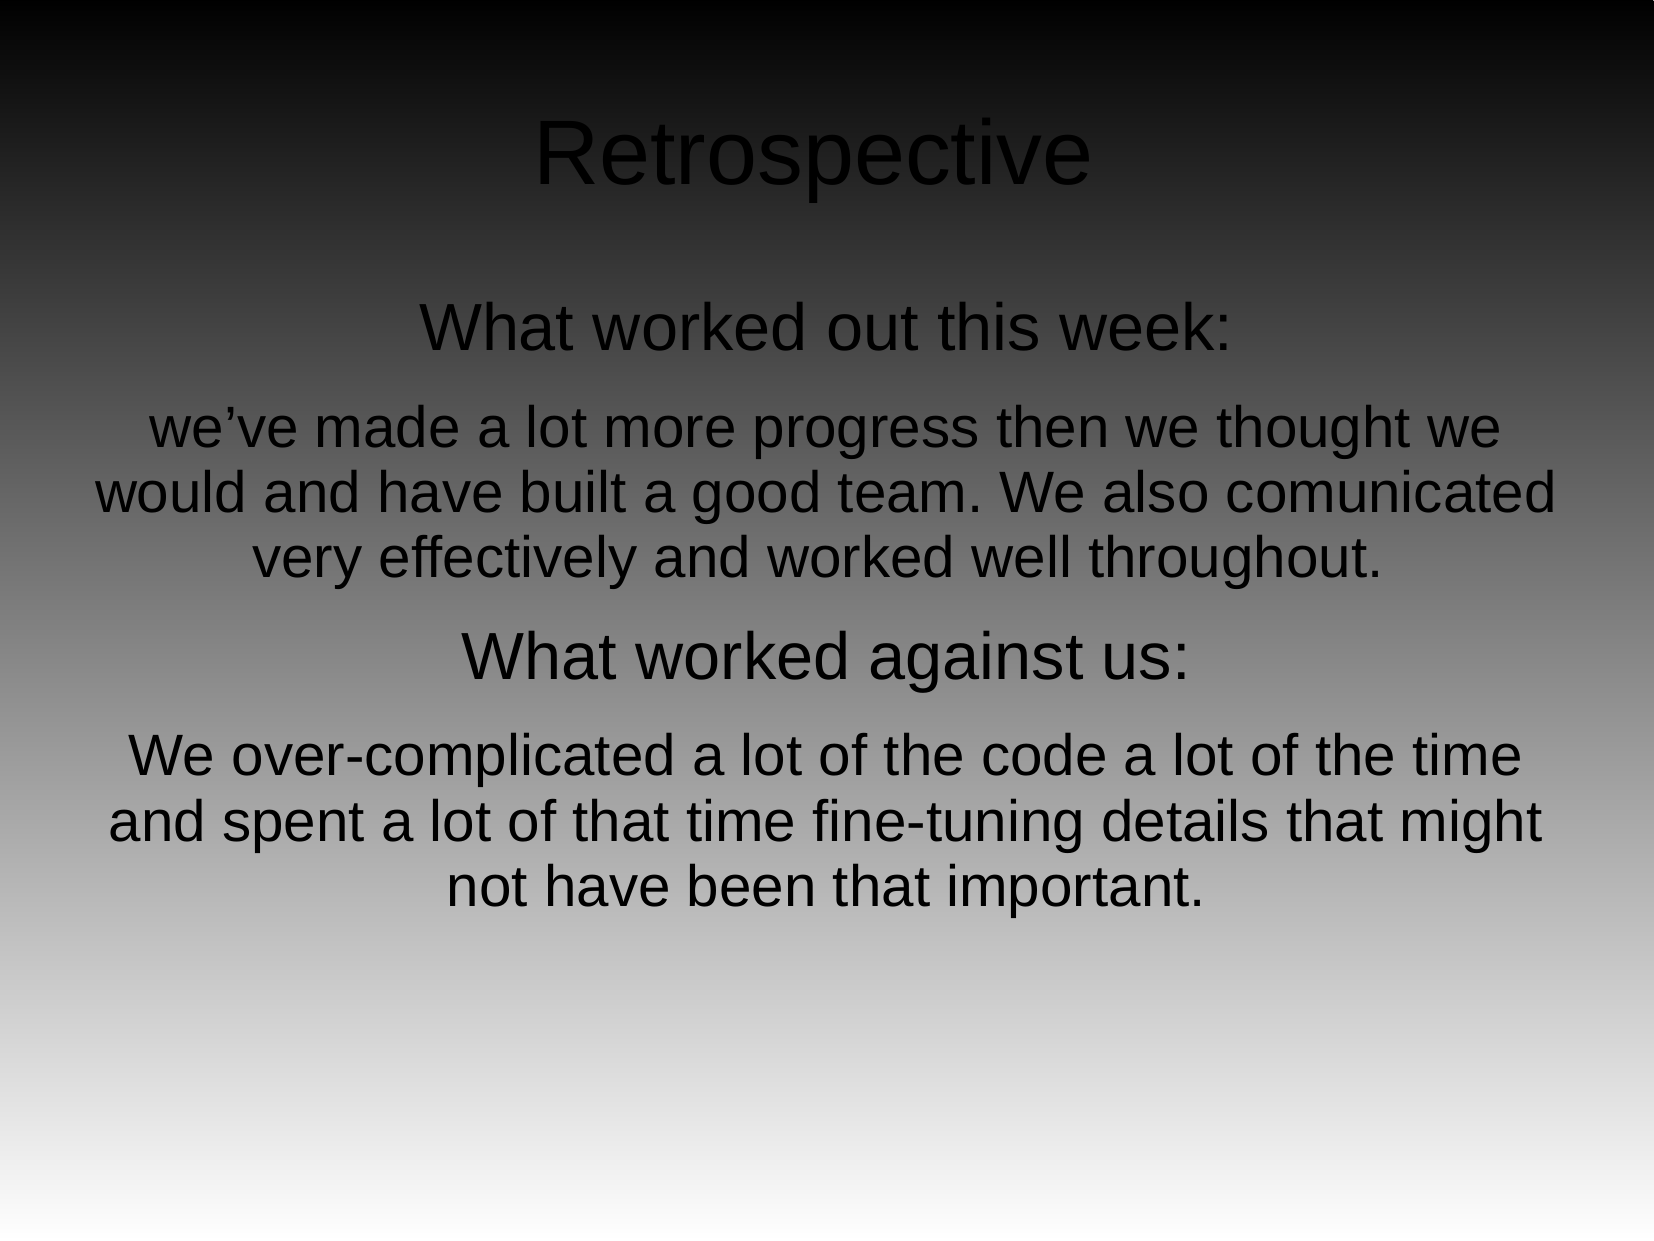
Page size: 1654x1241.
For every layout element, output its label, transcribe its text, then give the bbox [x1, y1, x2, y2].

list What worked out this week: we’ve made a lot more progress then we thought we would and have built a good team. We also comunicated very effectively and worked well throughout. What worked against us: We over-complicated a lot of the code a lot of the time and spent a lot of that time fine-tuning details that might not have been that important. [82, 290, 1571, 1010]
title Retrospective [82, 49, 1571, 257]
